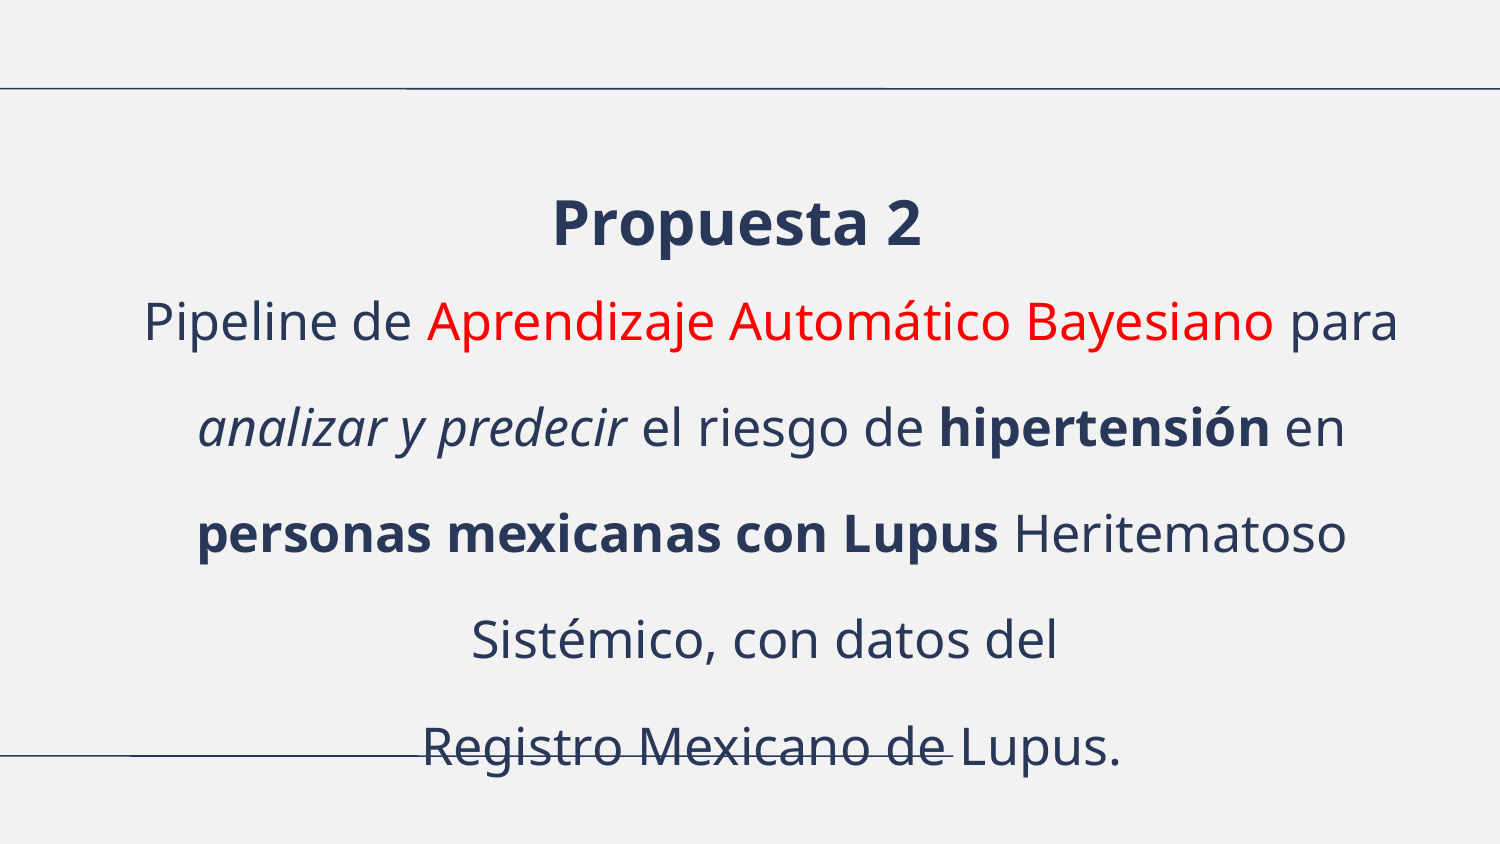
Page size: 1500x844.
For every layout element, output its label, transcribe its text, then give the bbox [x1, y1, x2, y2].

title Propuesta 2 [114, 9, 1360, 231]
text_box Pipeline de Aprendizaje Automático Bayesiano para analizar y predecir el riesgo de hipertensión en personas mexicanas con Lupus Heritematoso Sistémico, con datos del Registro Mexicano de Lupus. [91, 242, 1453, 711]
